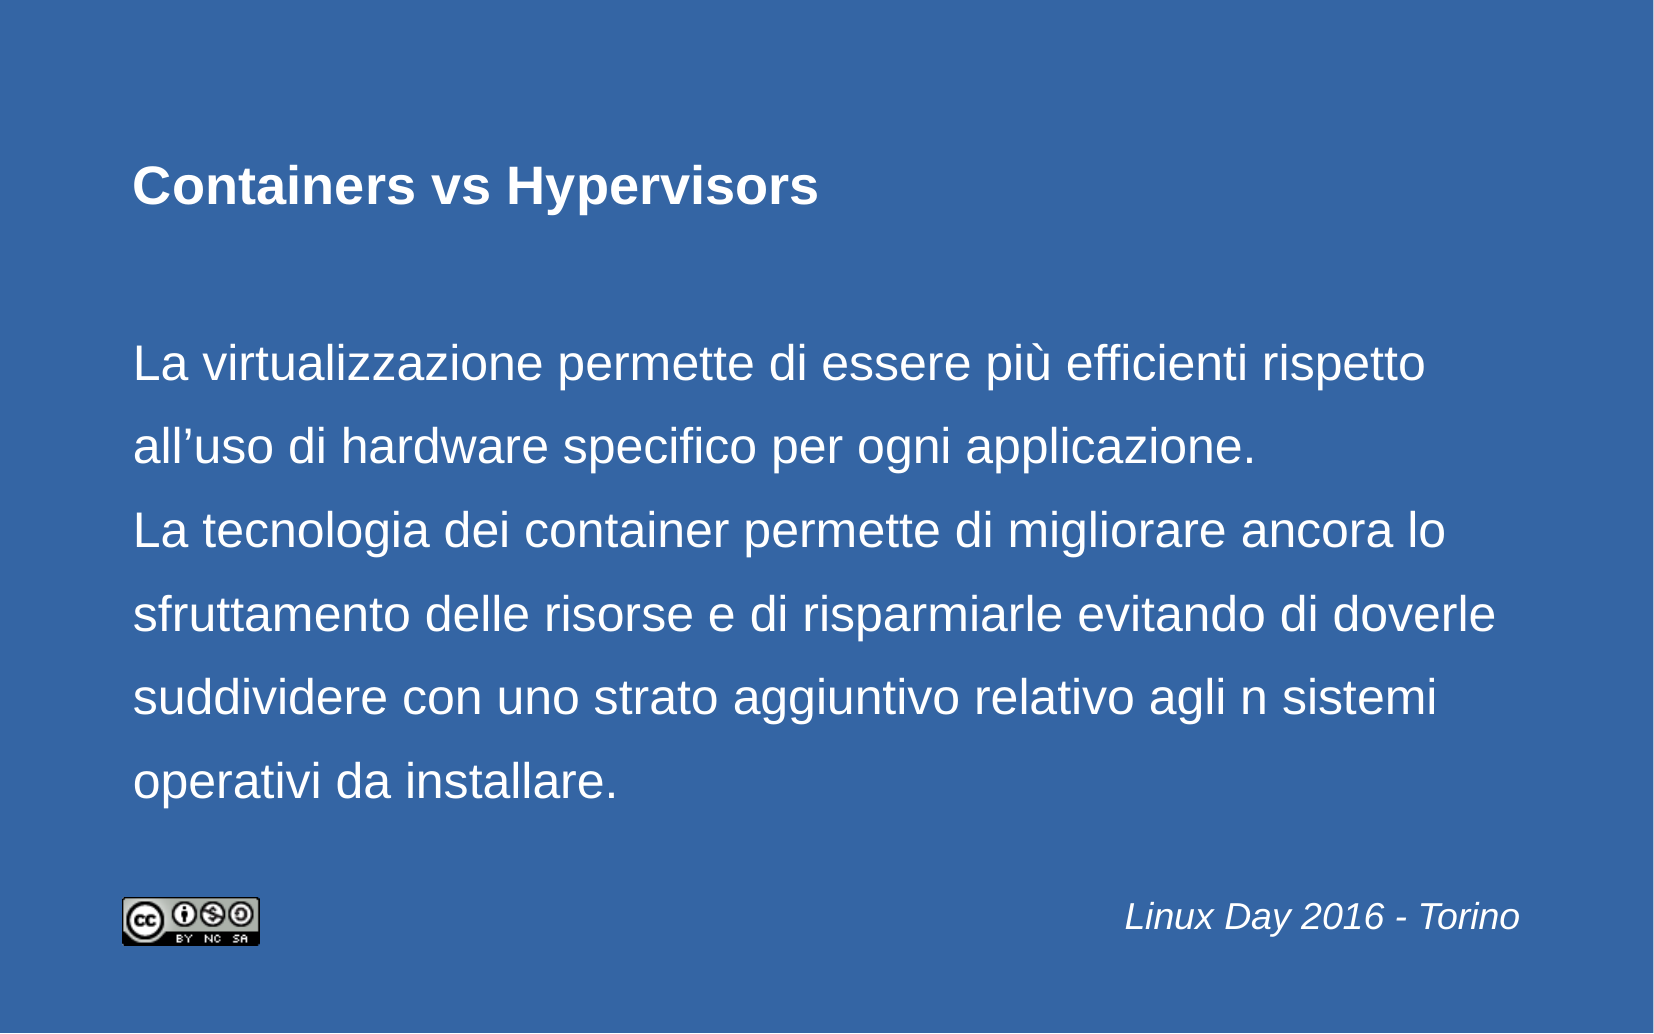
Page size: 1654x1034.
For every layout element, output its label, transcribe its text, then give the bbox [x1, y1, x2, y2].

text_box Containers vs Hypervisors La virtualizzazione permette di essere più efficienti rispetto all’uso di hardware specifico per ogni applicazione. La tecnologia dei container permette di migliorare ancora lo sfruttamento delle risorse e di risparmiarle evitando di doverle suddividere con uno strato aggiuntivo relativo agli n sistemi operativi da installare. [118, 118, 1536, 961]
text_box Linux Day 2016 - Torino [1109, 887, 1536, 1034]
picture [122, 897, 260, 946]
